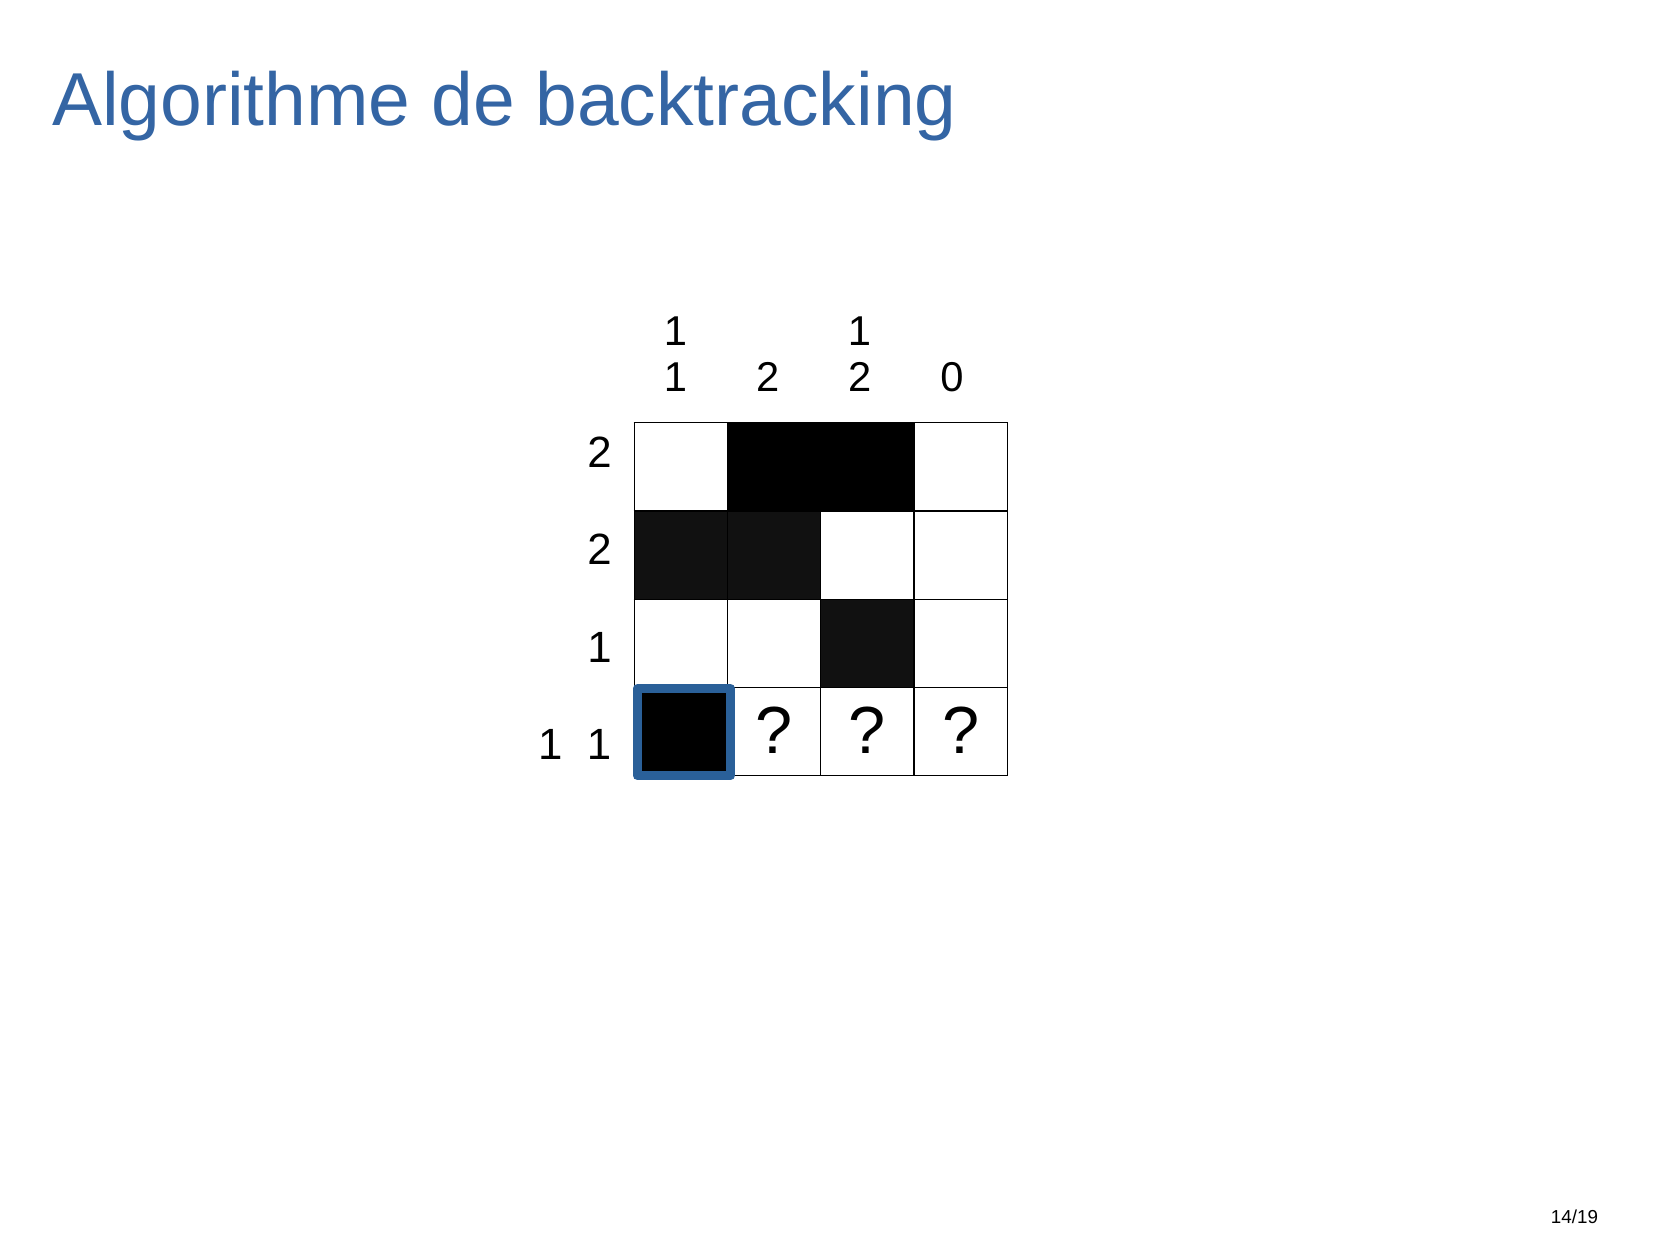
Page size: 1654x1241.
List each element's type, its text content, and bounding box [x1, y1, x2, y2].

table_cell [635, 600, 727, 684]
table_cell [728, 600, 820, 687]
table_cell [635, 512, 727, 599]
text_box 1 1 1 2 2 0 [637, 300, 992, 408]
table_cell ? [735, 688, 820, 775]
table_cell [821, 512, 913, 599]
table_cell ? [915, 688, 1007, 775]
table_cell [728, 512, 820, 599]
text_box Algorithme de backtracking [37, 50, 976, 151]
table_cell [915, 512, 1007, 599]
table_header [728, 423, 820, 510]
table_header [635, 423, 727, 510]
table_cell [642, 693, 726, 771]
text_box 14/19 [1536, 1198, 1613, 1235]
table_cell ? [821, 688, 913, 775]
table_cell [821, 600, 913, 687]
table_header [915, 423, 1007, 510]
table_cell [915, 600, 1007, 687]
text_box 2 2 1 1 1 [523, 420, 633, 826]
table_header [821, 423, 913, 510]
